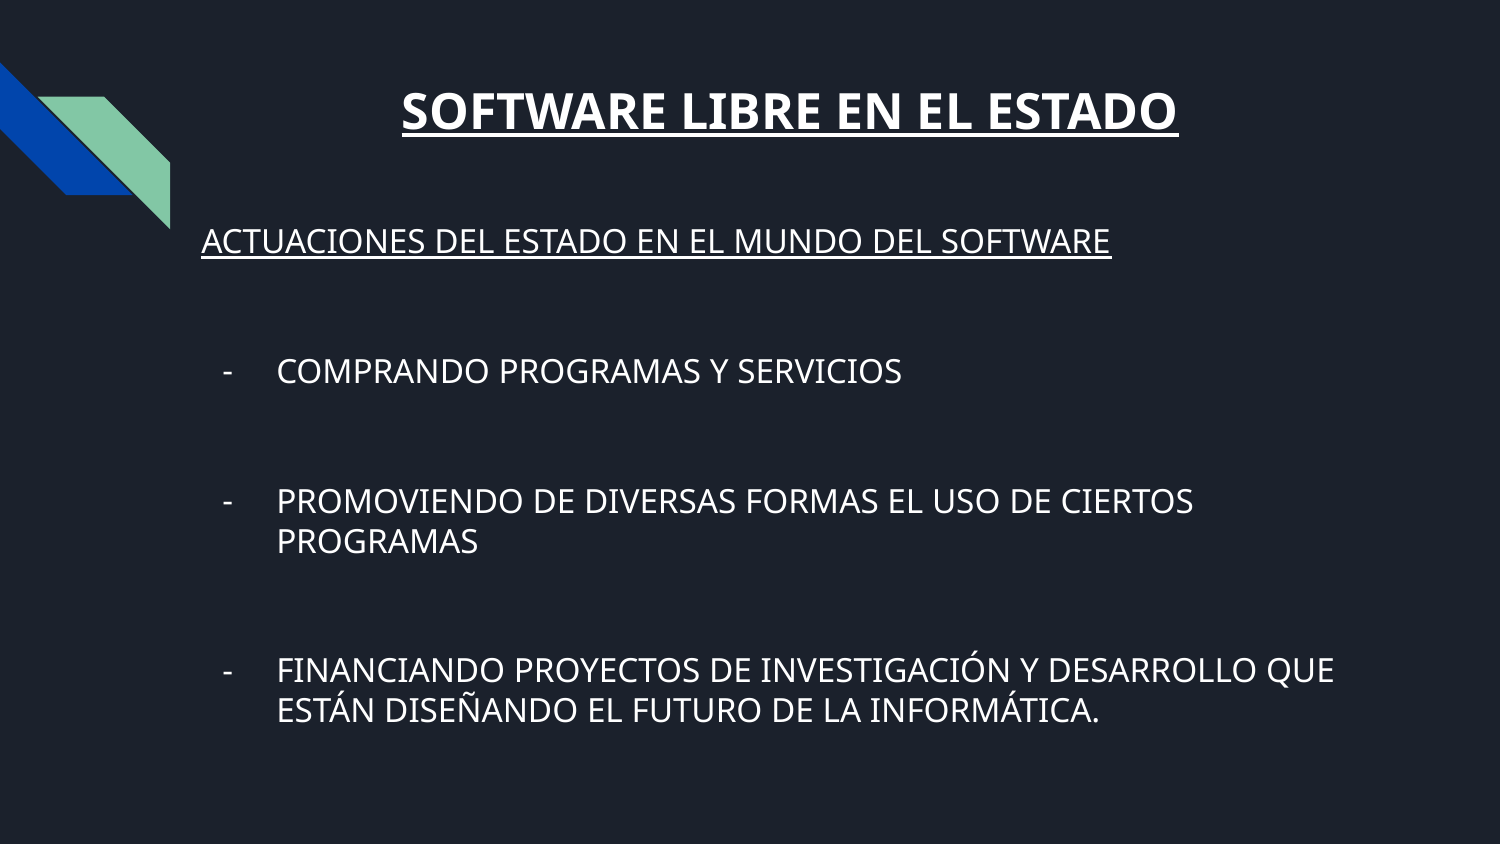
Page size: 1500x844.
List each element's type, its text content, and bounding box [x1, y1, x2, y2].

list ACTUACIONES DEL ESTADO EN EL MUNDO DEL SOFTWARE COMPRANDO PROGRAMAS Y SERVICIOS PROMOVIENDO DE DIVERSAS FORMAS EL USO DE CIERTOS PROGRAMAS FINANCIANDO PROYECTOS DE INVESTIGACIÓN Y DESARROLLO QUE ESTÁN DISEÑANDO EL FUTURO DE LA INFORMÁTICA. [186, 214, 1395, 736]
title SOFTWARE LIBRE EN EL ESTADO [212, 64, 1368, 214]
